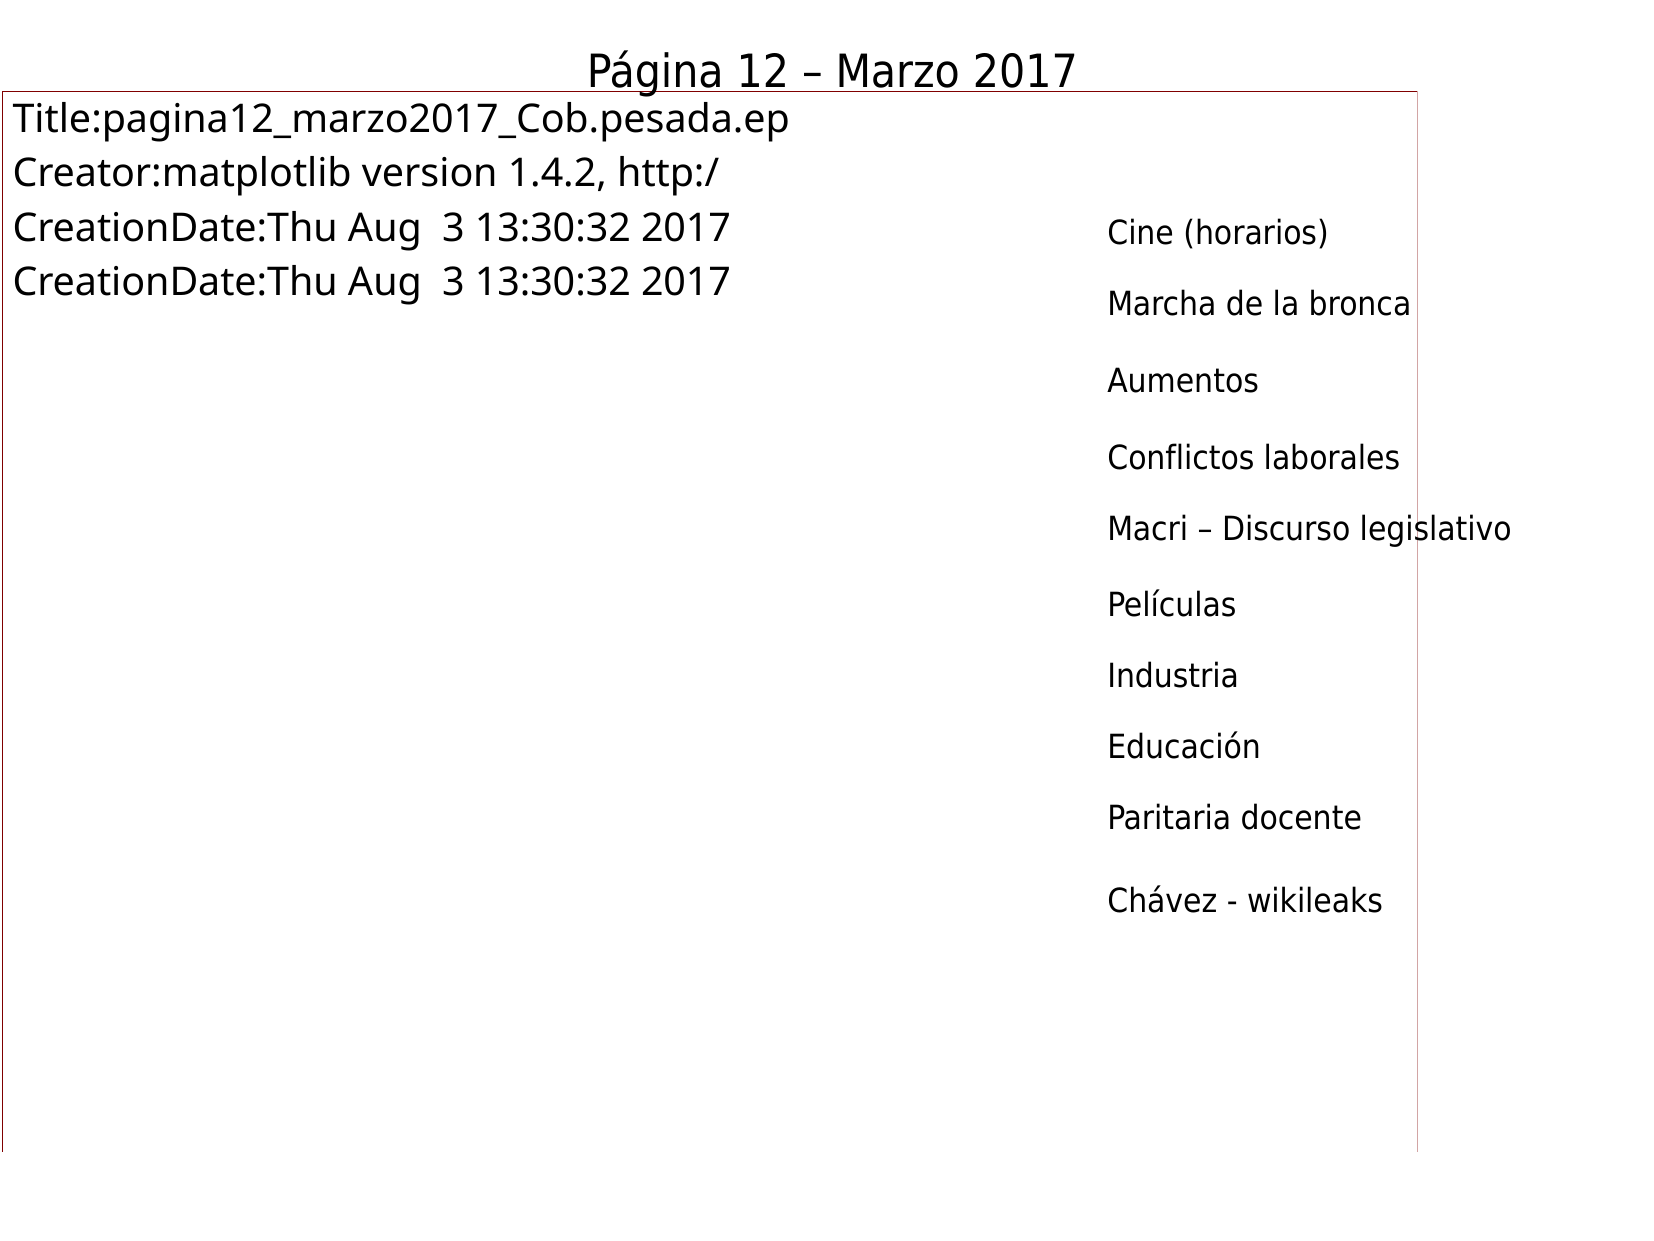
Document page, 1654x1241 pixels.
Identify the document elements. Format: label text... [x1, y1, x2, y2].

text_box Paritaria docente [1092, 791, 1530, 846]
text_box Chávez - wikileaks [1092, 874, 1530, 928]
text_box Conflictos laborales [1092, 431, 1530, 485]
picture [0, 88, 1418, 1152]
text_box Educación [1092, 720, 1530, 775]
text_box Macri – Discurso legislativo [1092, 502, 1654, 595]
text_box Marcha de la bronca [1092, 277, 1530, 332]
text_box Industria [1092, 649, 1530, 704]
text_box Películas [1092, 578, 1530, 633]
text_box Aumentos [1092, 354, 1530, 409]
text_box Cine (horarios) [1092, 206, 1530, 261]
text_box Página 12 – Marzo 2017 [35, 37, 1630, 106]
